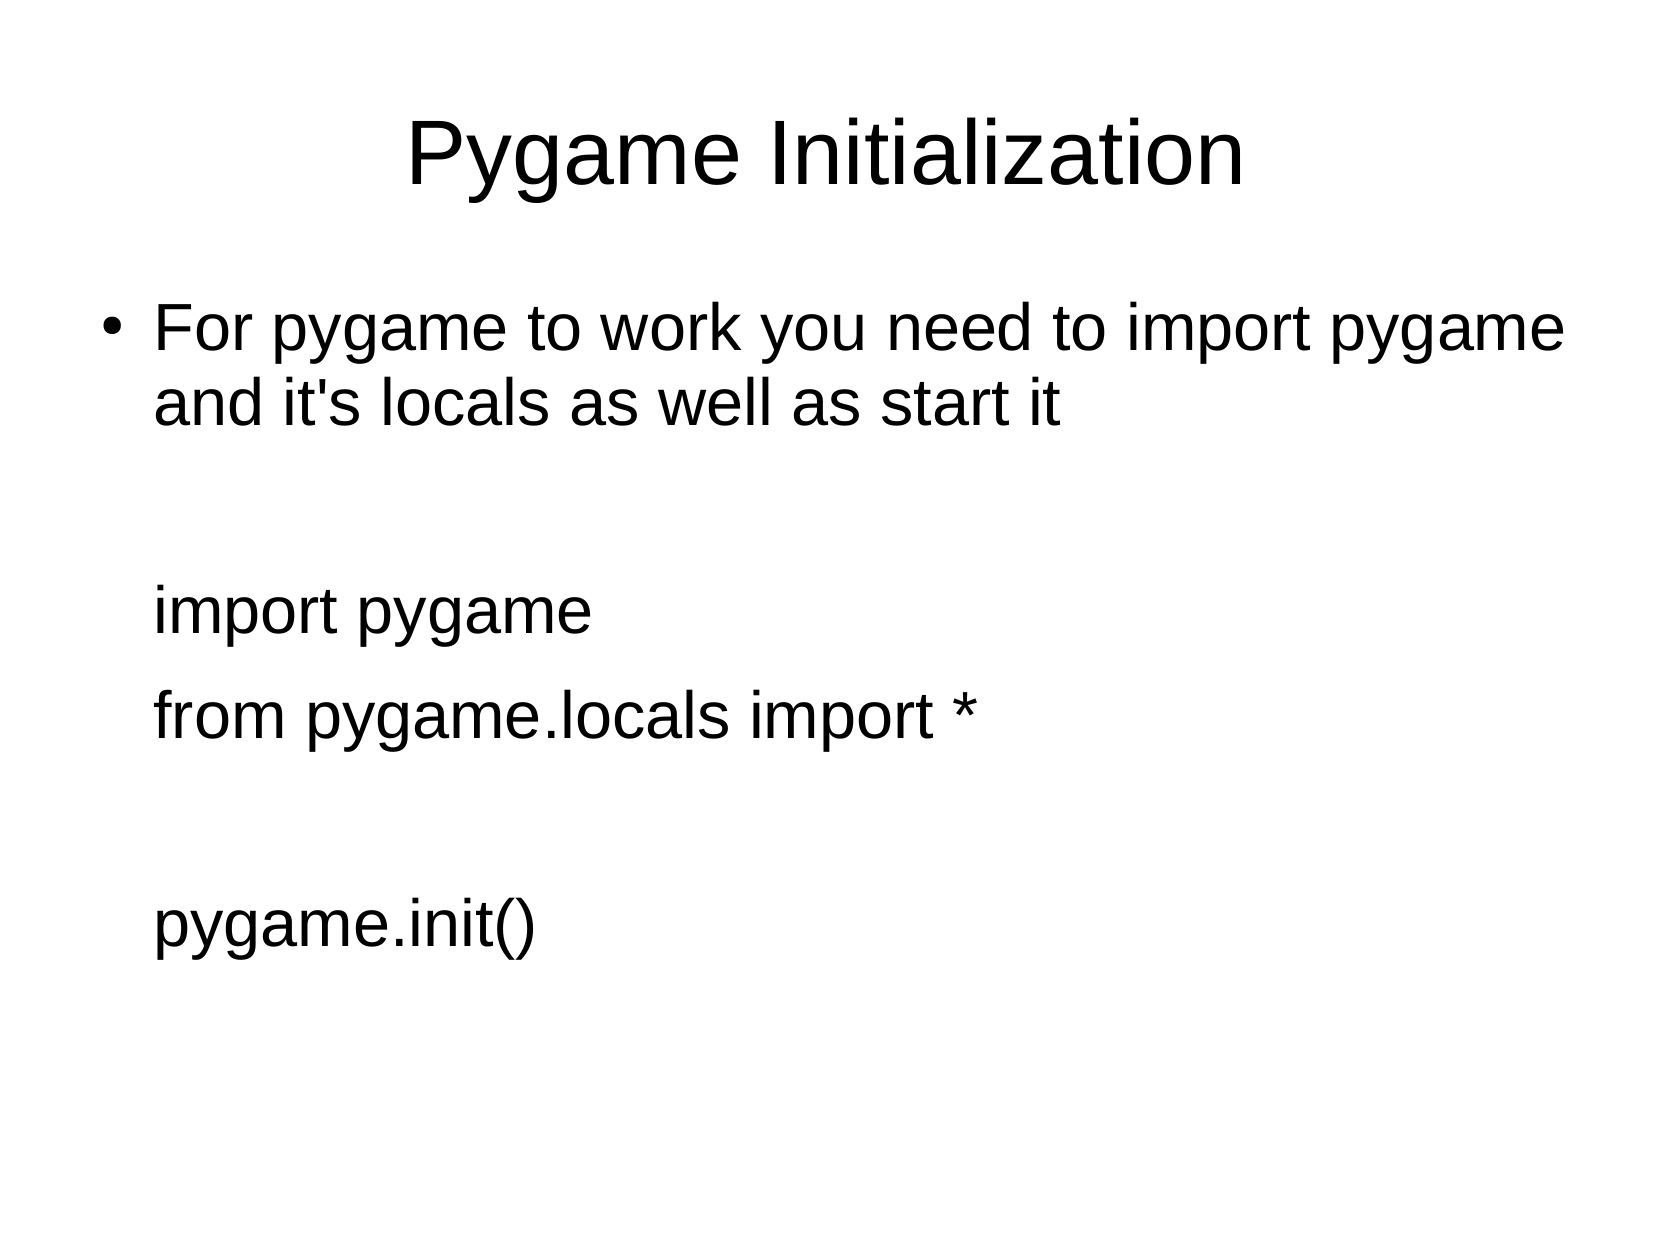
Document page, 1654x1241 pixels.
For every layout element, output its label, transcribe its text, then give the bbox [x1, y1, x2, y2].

title Pygame Initialization [82, 49, 1571, 257]
list For pygame to work you need to import pygame and it's locals as well as start it import pygame from pygame.locals import * pygame.init() [82, 290, 1571, 1109]
